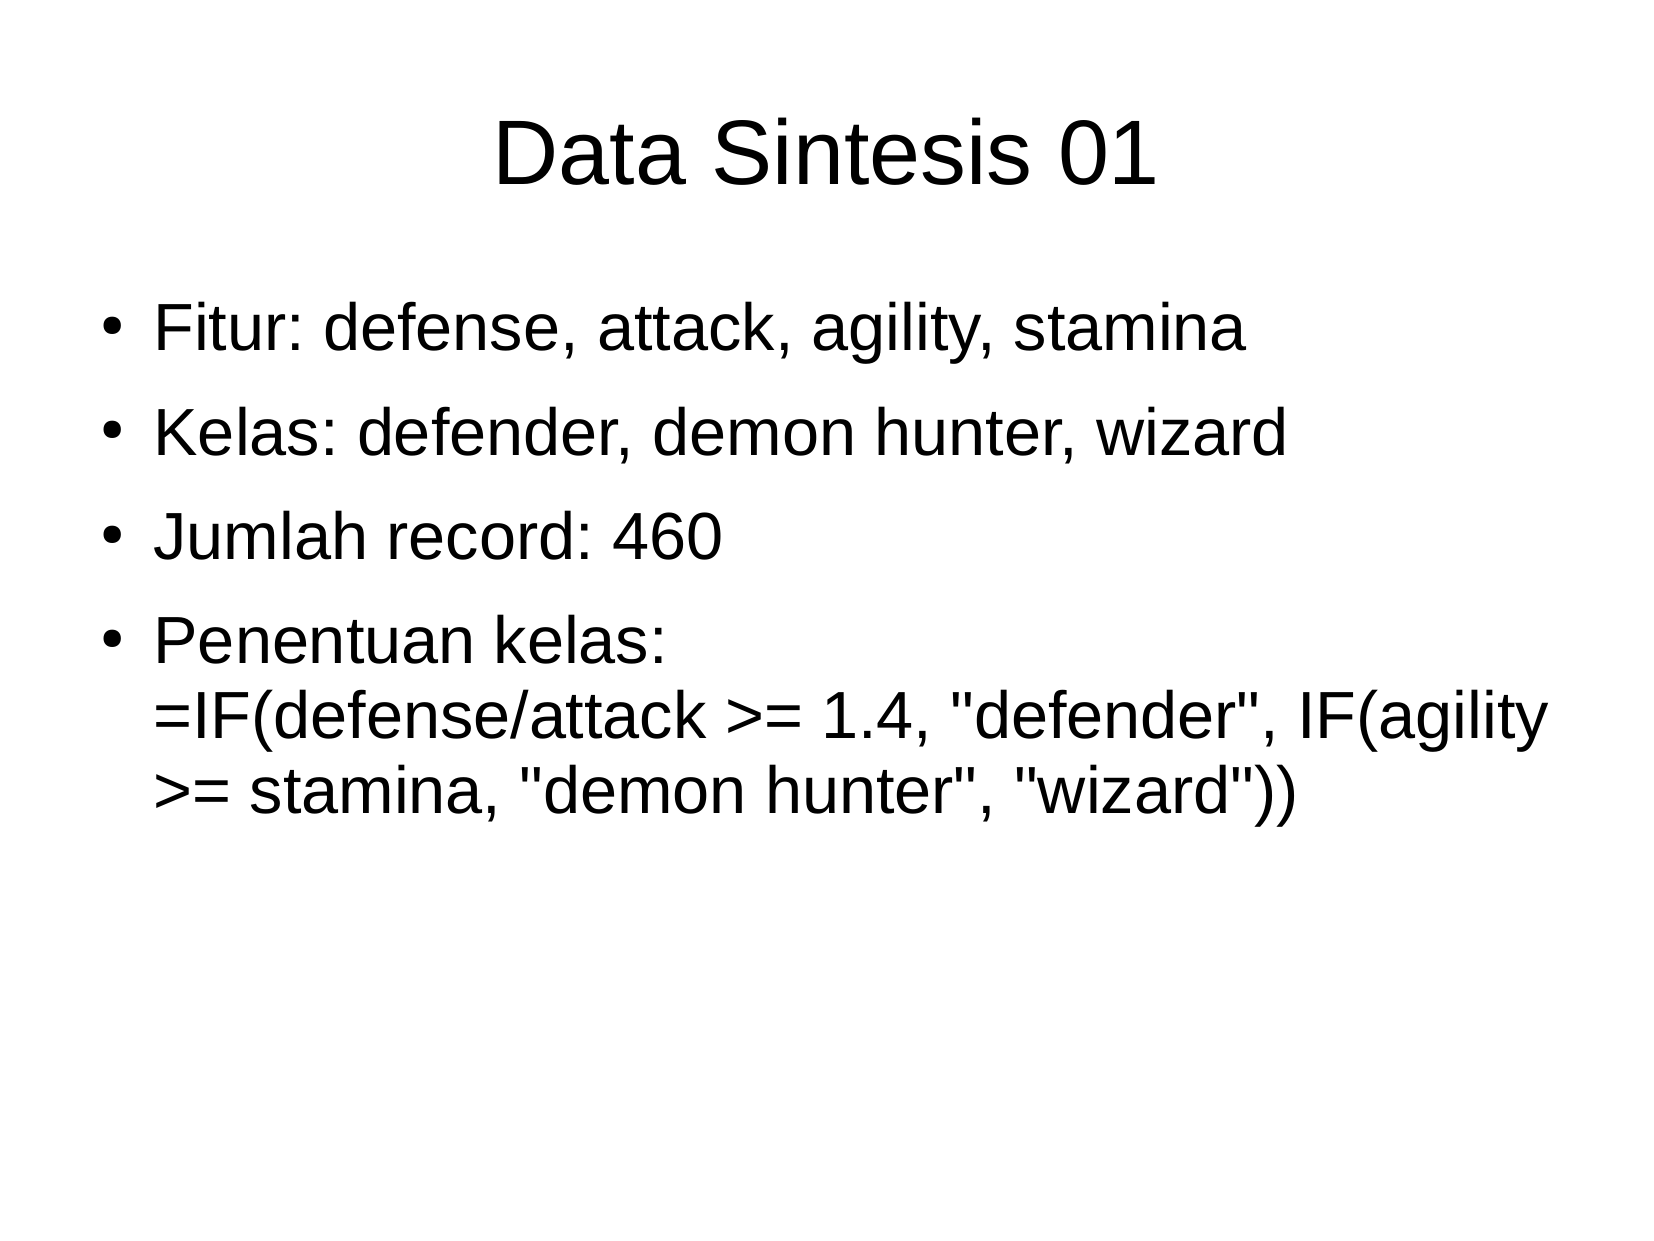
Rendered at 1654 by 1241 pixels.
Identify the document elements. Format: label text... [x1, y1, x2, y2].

list Fitur: defense, attack, agility, stamina Kelas: defender, demon hunter, wizard Jumlah record: 460 Penentuan kelas: =IF(defense/attack >= 1.4, "defender", IF(agility >= stamina, "demon hunter", "wizard")) [82, 290, 1571, 1010]
title Data Sintesis 01 [82, 49, 1571, 257]
